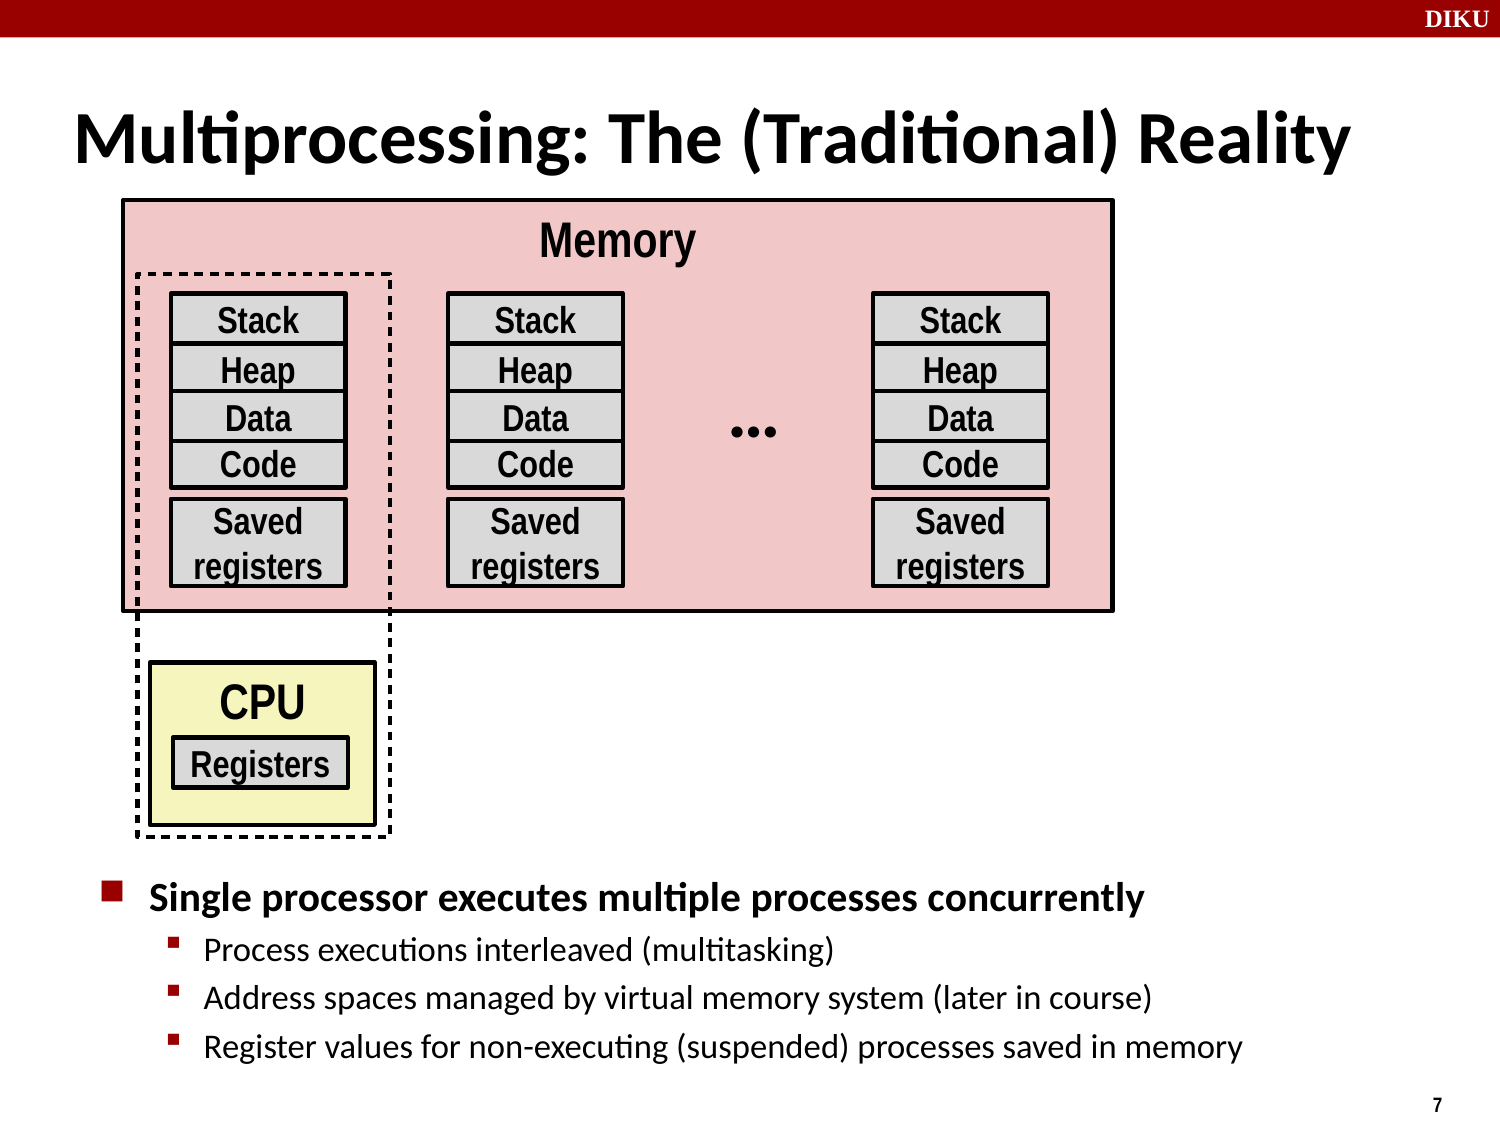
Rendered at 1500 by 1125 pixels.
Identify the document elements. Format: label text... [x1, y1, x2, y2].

text_box Code [447, 441, 623, 488]
text_box Heap [282, 366, 289, 380]
text_box Heap [447, 343, 623, 390]
text_box Heap [560, 366, 567, 380]
text_box CPU [149, 662, 375, 825]
text_box Saved registers [170, 498, 346, 587]
text_box Data [872, 390, 1048, 441]
text_box Heap [872, 343, 1048, 390]
text_box Heap [170, 343, 346, 390]
text_box Data [447, 390, 623, 441]
text_box Stack [170, 293, 346, 343]
text_box Saved registers [447, 498, 623, 587]
text_box Registers [172, 737, 348, 788]
text_box Saved registers [872, 498, 1048, 587]
text_box Stack [872, 293, 1048, 343]
title Multiprocessing: The (Traditional) Reality [58, 71, 1450, 197]
text_box … [713, 355, 796, 460]
text_box Memory [123, 199, 1113, 612]
text_box Code [872, 441, 1048, 488]
text_box Heap [985, 366, 992, 380]
list Single processor executes multiple processes concurrently Process executions interleaved (multitasking) Address spaces managed by virtual memory system (later in course) Register values for non-executing (suspended) processes saved in memory [87, 862, 1488, 1075]
text_box Data [170, 390, 346, 441]
text_box Code [170, 441, 346, 488]
text_box Stack [447, 293, 623, 343]
